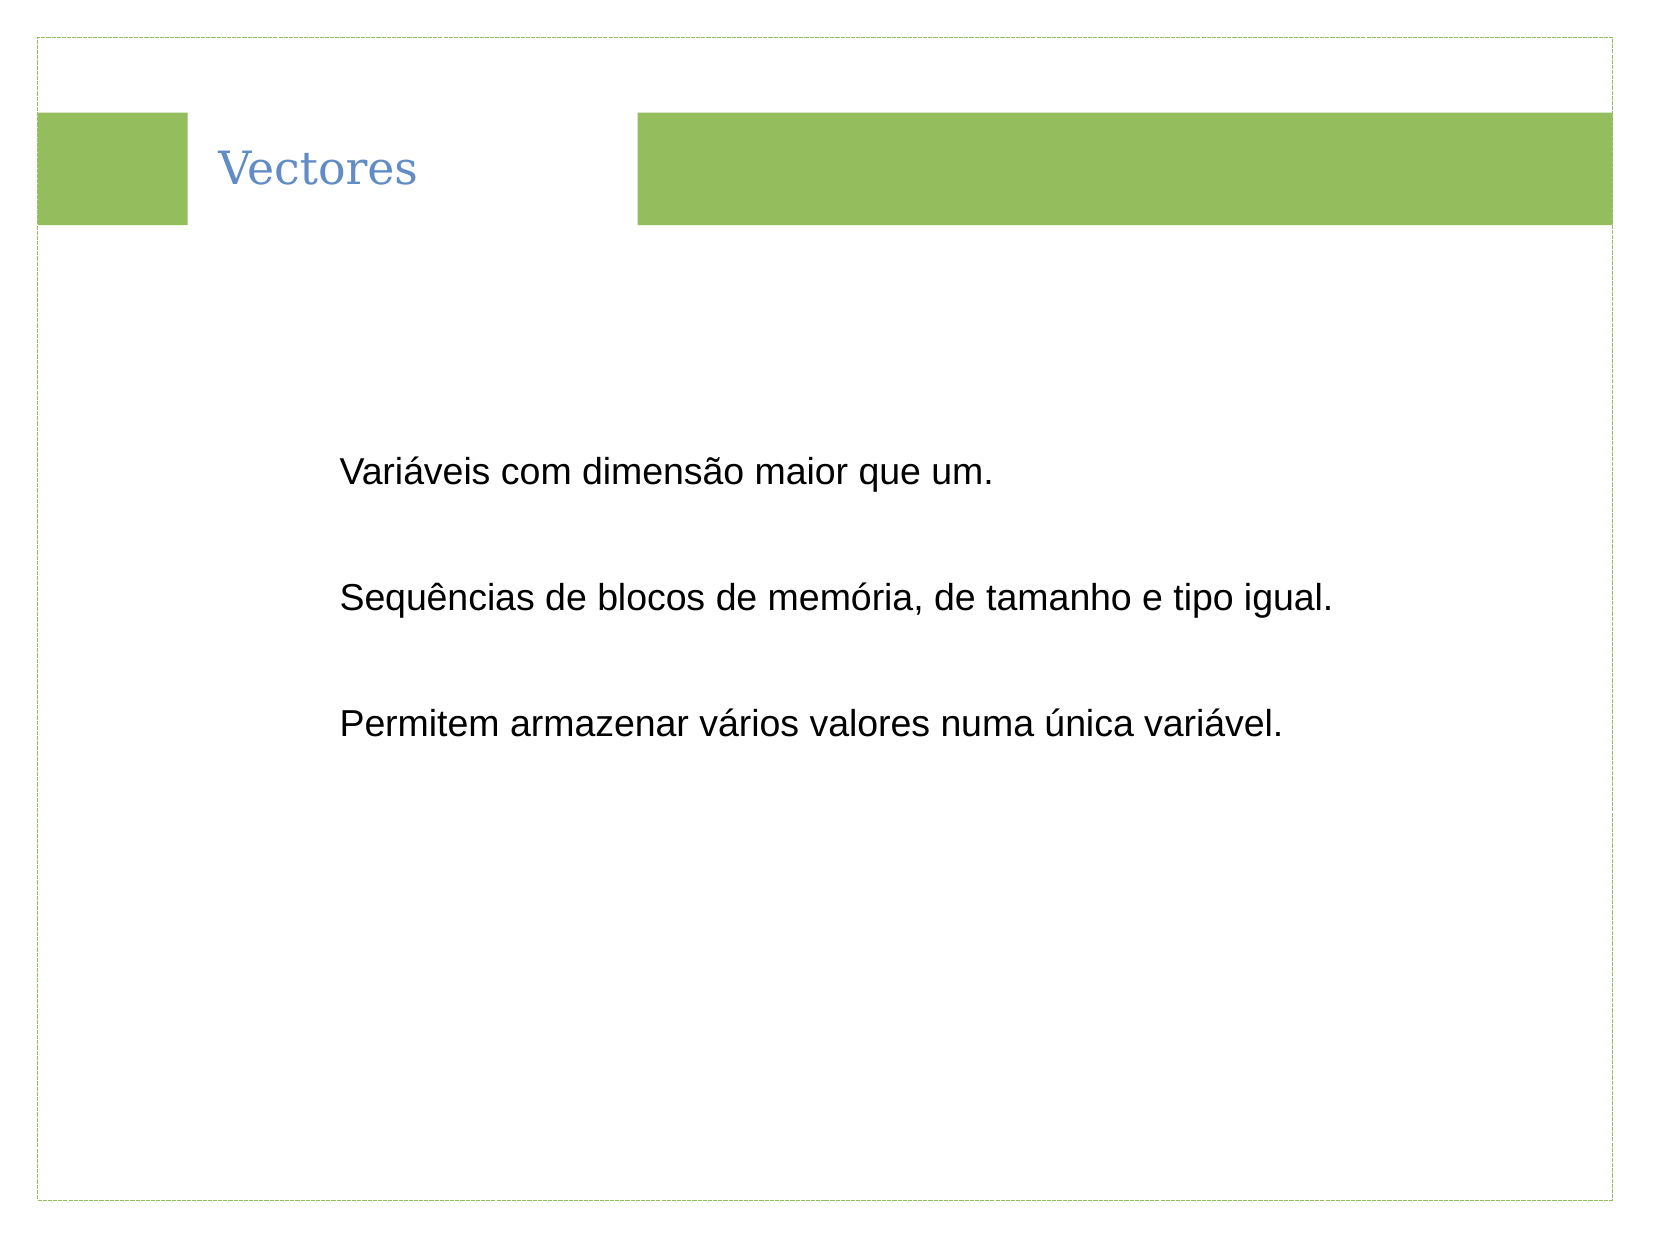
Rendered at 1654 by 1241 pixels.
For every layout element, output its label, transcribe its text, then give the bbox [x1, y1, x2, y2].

text_box Variáveis com dimensão maior que um. Sequências de blocos de memória, de tamanho e tipo igual. Permitem armazenar vários valores numa única variável. [324, 442, 1351, 752]
text_box Vectores [203, 134, 434, 203]
text_box [637, 112, 1613, 226]
text_box [37, 112, 188, 226]
